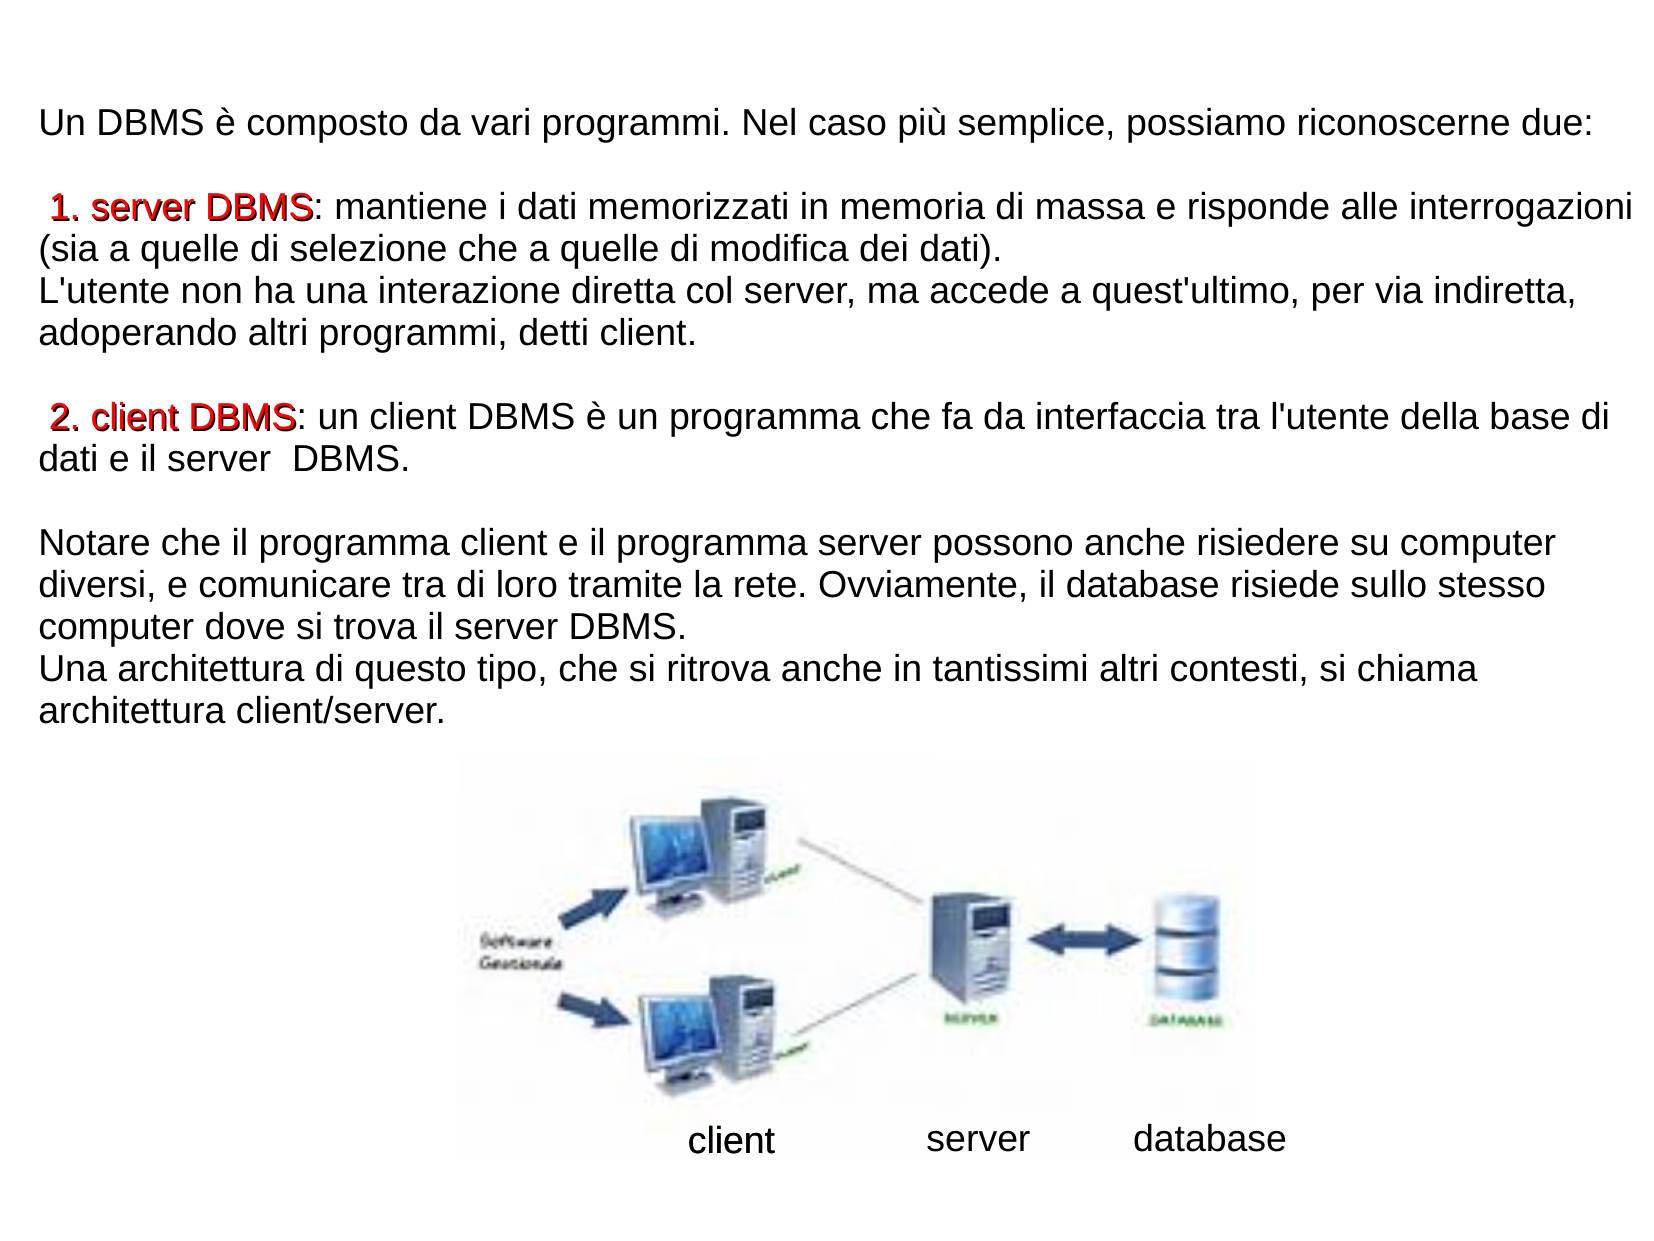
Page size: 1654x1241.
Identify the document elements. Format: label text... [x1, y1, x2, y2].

text_box Un DBMS è composto da vari programmi. Nel caso più semplice, possiamo riconoscerne due: 1. server DBMS: mantiene i dati memorizzati in memoria di massa e risponde alle interrogazioni (sia a quelle di selezione che a quelle di modifica dei dati). L'utente non ha una interazione diretta col server, ma accede a quest'ultimo, per via indiretta, adoperando altri programmi, detti client. 2. client DBMS: un client DBMS è un programma che fa da interfaccia tra l'utente della base di dati e il server DBMS. Notare che il programma client e il programma server possono anche risiedere su computer diversi, e comunicare tra di loro tramite la rete. Ovviamente, il database risiede sullo stesso computer dove si trova il server DBMS. Una architettura di questo tipo, che si ritrova anche in tantissimi altri contesti, si chiama architettura client/server. [23, 94, 1654, 833]
text_box database [1118, 1110, 1302, 1168]
text_box client [673, 1112, 886, 1170]
picture [454, 752, 1258, 1161]
text_box server [911, 1110, 1046, 1168]
